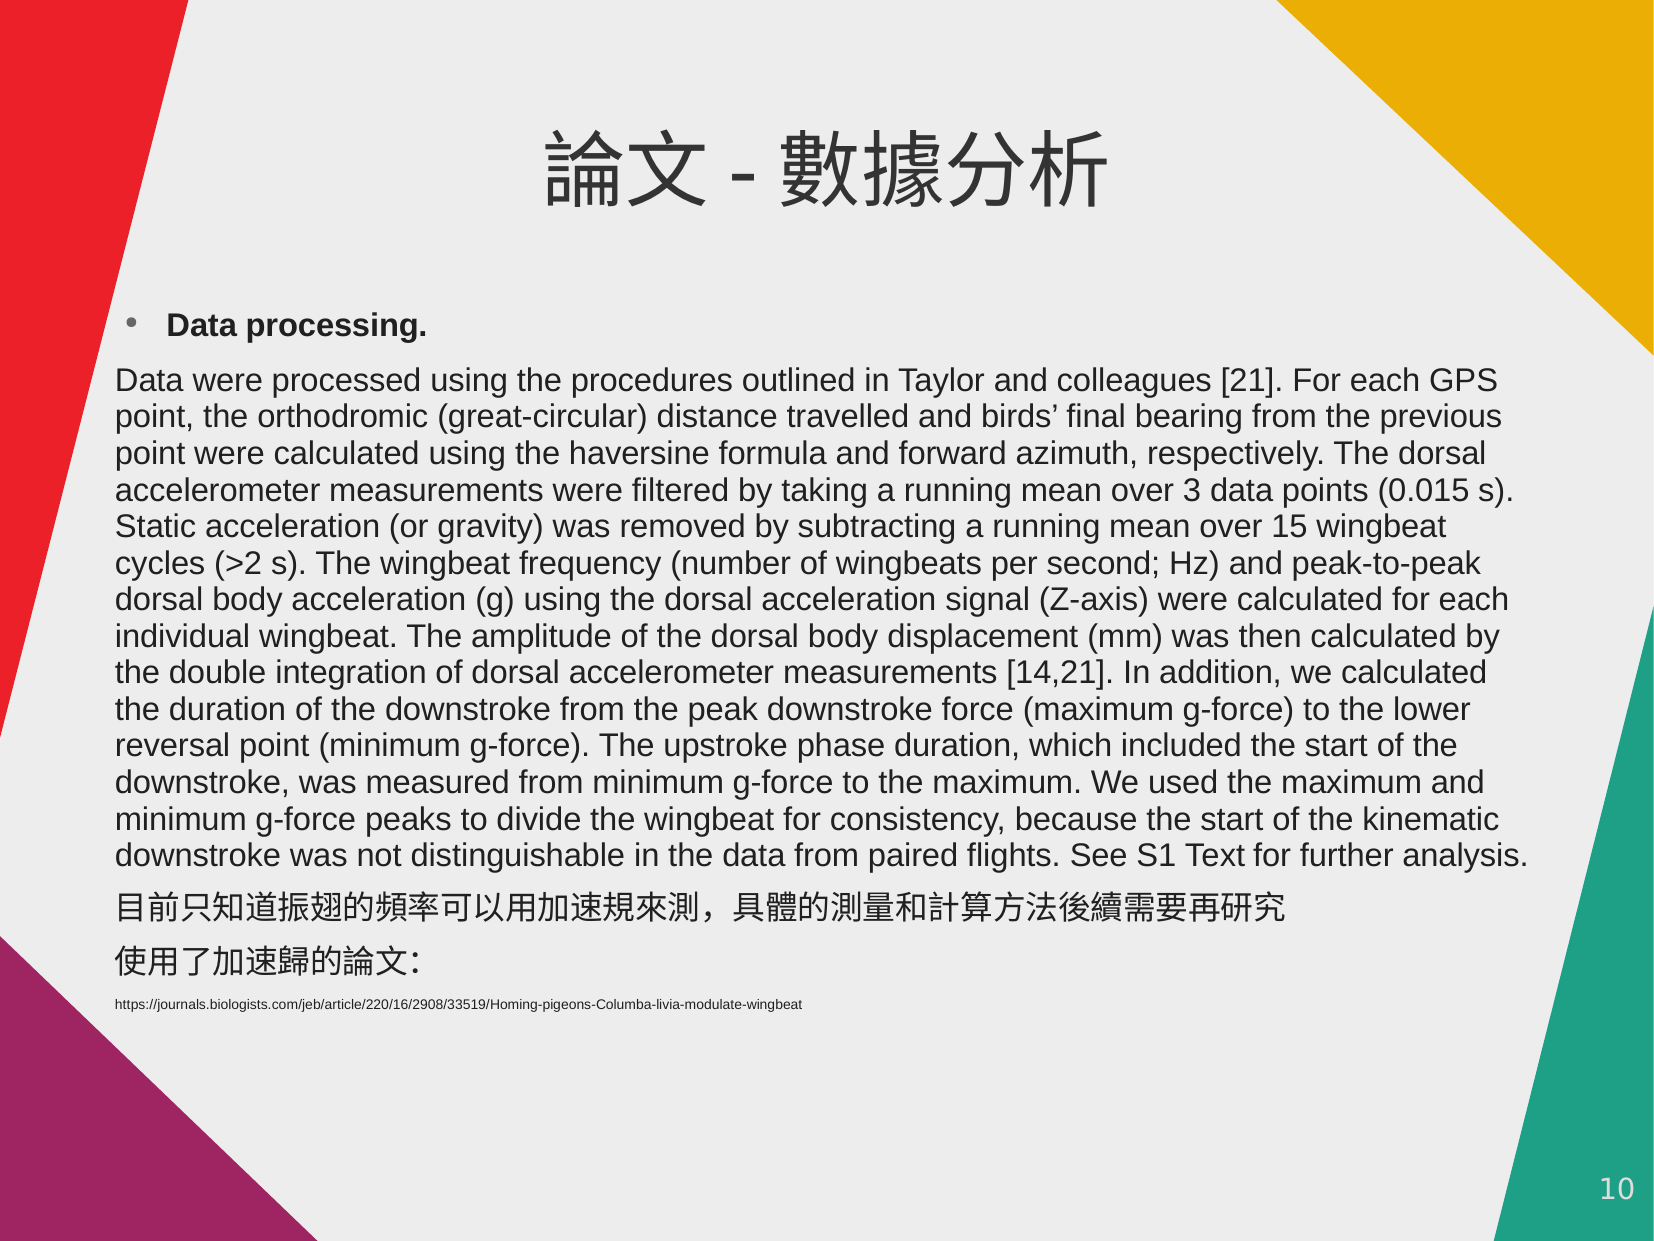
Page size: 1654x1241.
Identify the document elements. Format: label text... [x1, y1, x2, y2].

title 論文-數據分析 [114, 73, 1539, 271]
list Data processing. Data were processed using the procedures outlined in Taylor and colleagues [21]. For each GPS point, the orthodromic (great-circular) distance travelled and birds’ final bearing from the previous point were calculated using the haversine formula and forward azimuth, respectively. The dorsal accelerometer measurements were filtered by taking a running mean over 3 data points (0.015 s). Static acceleration (or gravity) was removed by subtracting a running mean over 15 wingbeat cycles (>2 s). The wingbeat frequency (number of wingbeats per second; Hz) and peak-to-peak dorsal body acceleration (g) using the dorsal acceleration signal (Z-axis) were calculated for each individual wingbeat. The amplitude of the dorsal body displacement (mm) was then calculated by the double integration of dorsal accelerometer measurements [14,21]. In addition, we calculated the duration of the downstroke from the peak downstroke force (maximum g-force) to the lower reversal point (minimum g-force). The upstroke phase duration, which included the start of the downstroke, was measured from minimum g-force to the maximum. We used the maximum and minimum g-force peaks to divide the wingbeat for consistency, because the start of the kinematic downstroke was not distinguishable in the data from paired flights. See S1 Text for further analysis. 目前只知道振翅的頻率可以用加速規來測，具體的測量和計算方法後續需要再研究 使用了加速歸的論文： https://journals.biologists.com/jeb/article/220/16/2908/33519/Homing-pigeons-Columba-livia-modulate-wingbeat [114, 302, 1539, 1033]
